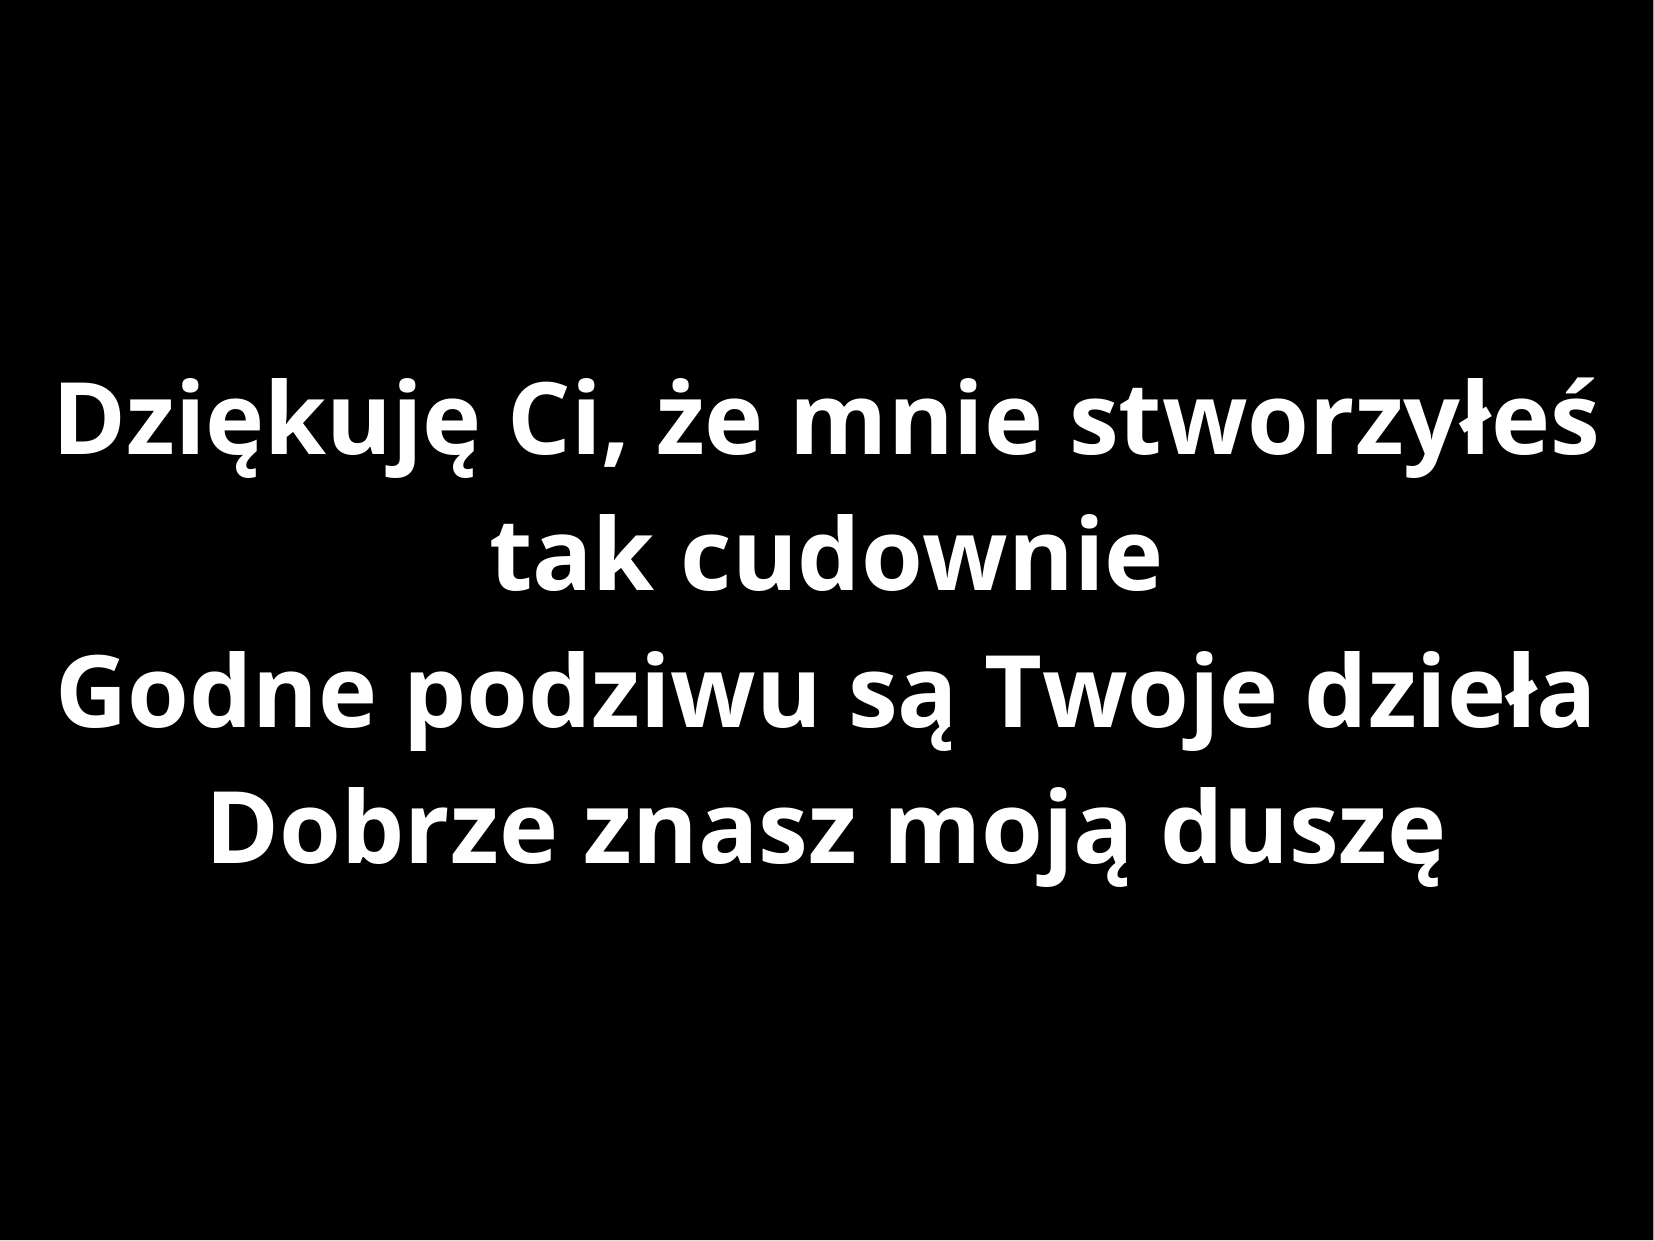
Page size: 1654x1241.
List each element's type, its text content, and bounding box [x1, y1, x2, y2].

title Dziękuję Ci, że mnie stworzyłeś tak cudownie Godne podziwu są Twoje dzieła Dobrze znasz moją duszę [0, 0, 1654, 1241]
